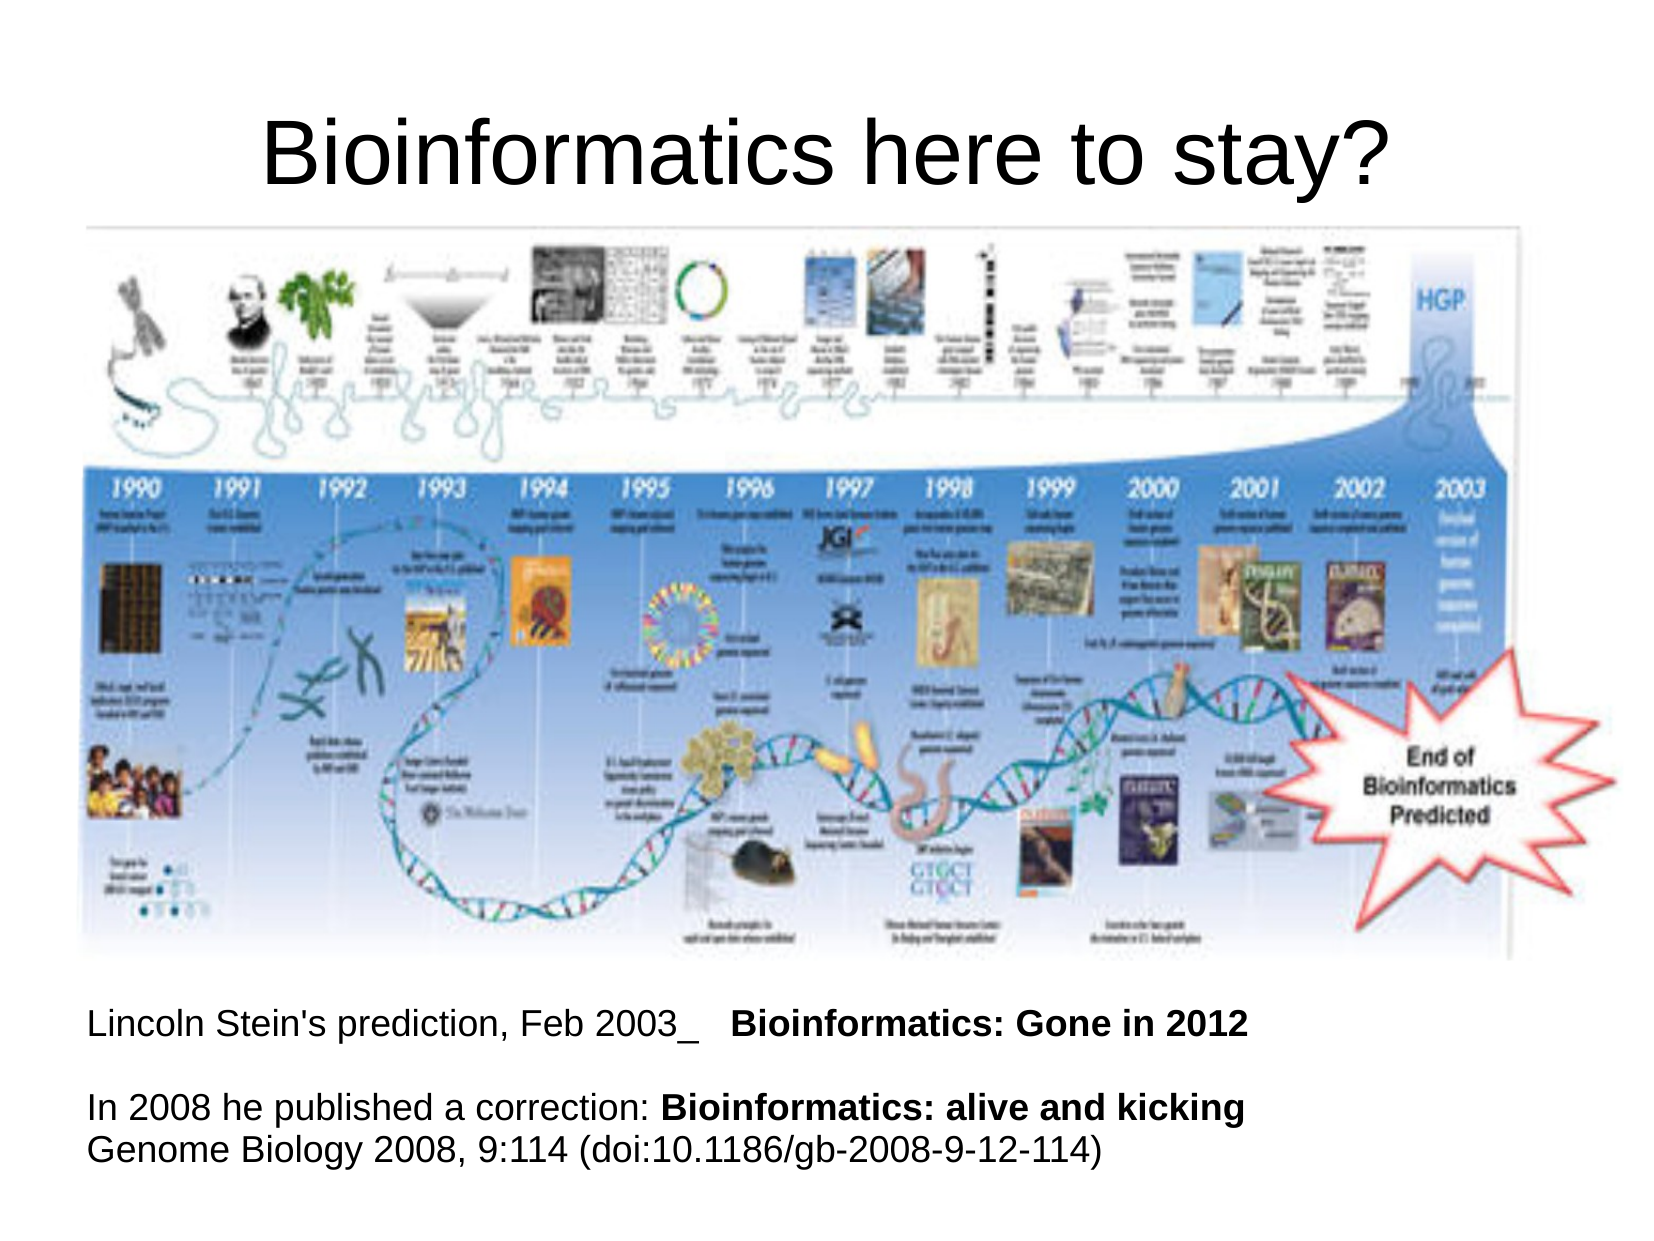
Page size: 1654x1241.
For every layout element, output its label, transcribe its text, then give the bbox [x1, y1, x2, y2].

text_box Lincoln Stein's prediction, Feb 2003_ Bioinformatics: Gone in 2012 In 2008 he published a correction: Bioinformatics: alive and kicking Genome Biology 2008, 9:114 (doi:10.1186/gb-2008-9-12-114) [71, 995, 1617, 1179]
picture [75, 226, 1630, 961]
title Bioinformatics here to stay? [82, 49, 1571, 257]
